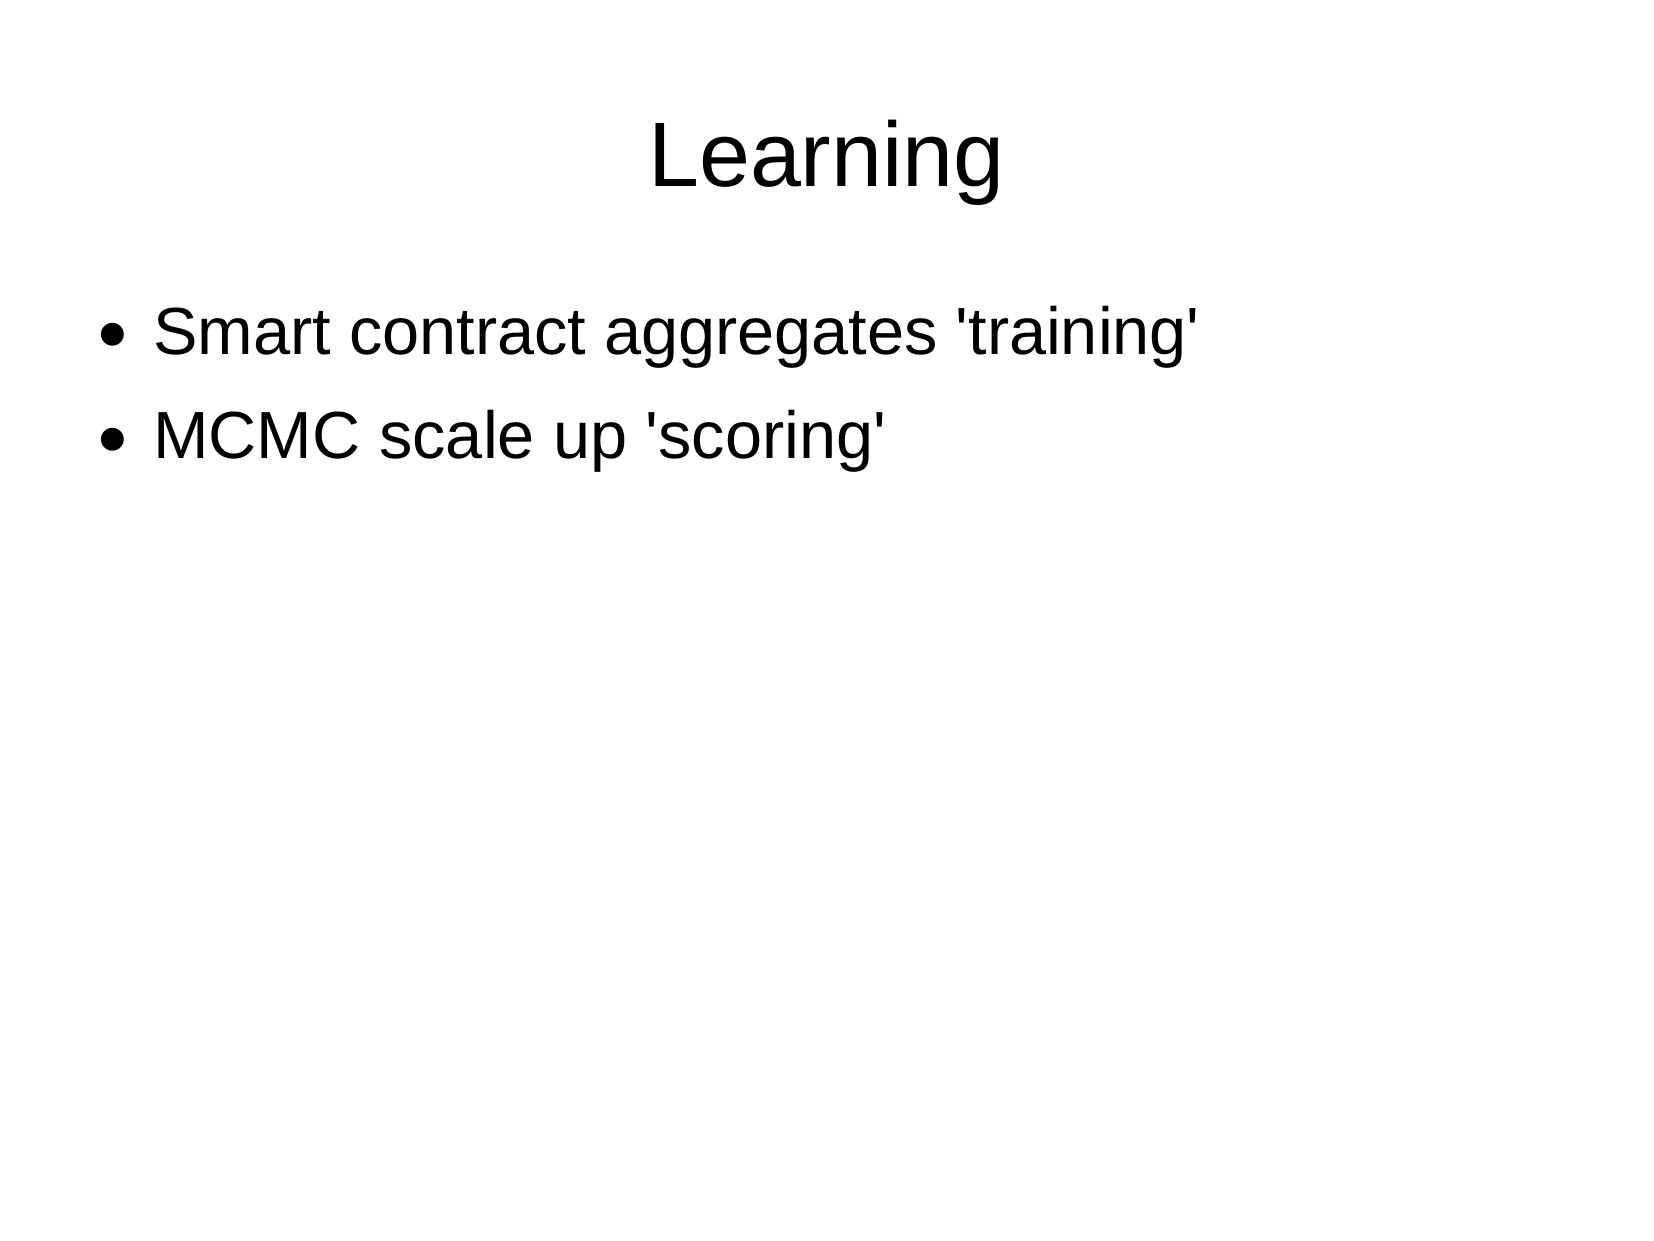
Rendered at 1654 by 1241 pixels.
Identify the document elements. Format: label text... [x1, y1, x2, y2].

list Smart contract aggregates 'training' MCMC scale up 'scoring' [82, 290, 1571, 1010]
title Learning [82, 49, 1571, 257]
